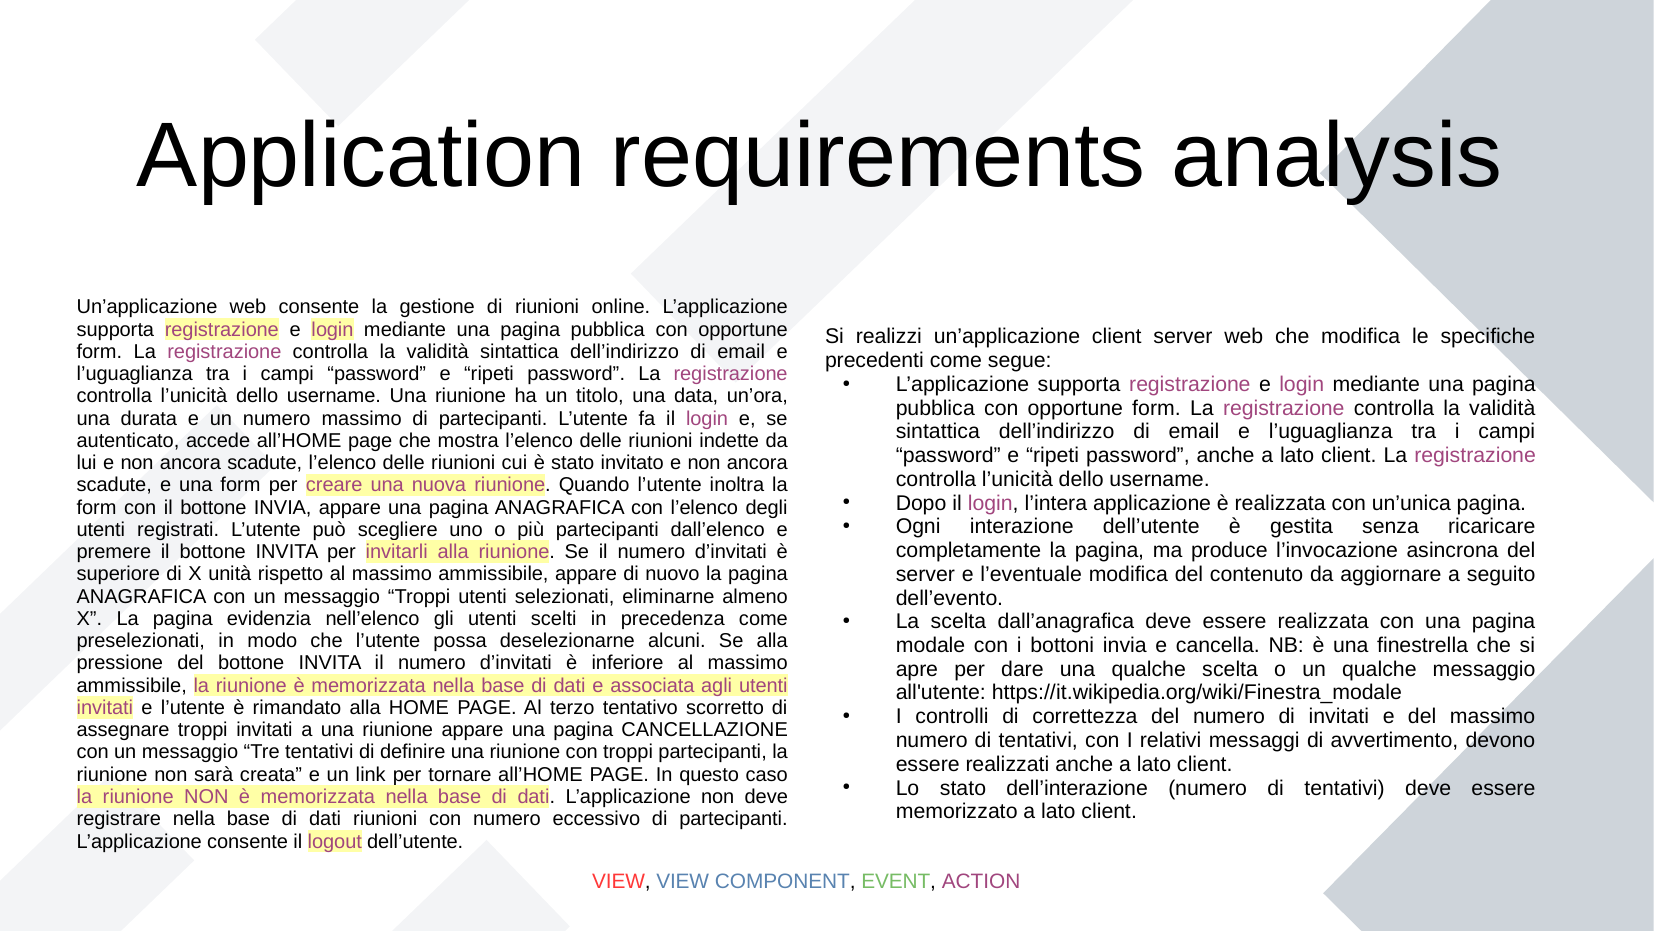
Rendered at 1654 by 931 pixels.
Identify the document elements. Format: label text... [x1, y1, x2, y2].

list Si realizzi un’applicazione client server web che modifica le specifiche precedenti come segue: L’applicazione supporta registrazione e login mediante una pagina pubblica con opportune form. La registrazione controlla la validità sintattica dell’indirizzo di email e l’uguaglianza tra i campi “password” e “ripeti password”, anche a lato client. La registrazione controlla l’unicità dello username. Dopo il login, l’intera applicazione è realizzata con un’unica pagina. Ogni interazione dell’utente è gestita senza ricaricare completamente la pagina, ma produce l’invocazione asincrona del server e l’eventuale modifica del contenuto da aggiornare a seguito dell’evento. La scelta dall’anagrafica deve essere realizzata con una pagina modale con i bottoni invia e cancella. NB: è una finestrella che si apre per dare una qualche scelta o un qualche messaggio all'utente: https://it.wikipedia.org/wiki/Finestra_modale I controlli di correttezza del numero di invitati e del massimo numero di tentativi, con I relativi messaggi di avvertimento, devono essere realizzati anche a lato client. Lo stato dell’interazione (numero di tentativi) deve essere memorizzato a lato client. [825, 285, 1536, 862]
list Un’applicazione web consente la gestione di riunioni online. L’applicazione supporta registrazione e login mediante una pagina pubblica con opportune form. La registrazione controlla la validità sintattica dell’indirizzo di email e l’uguaglianza tra i campi “password” e “ripeti password”. La registrazione controlla l’unicità dello username. Una riunione ha un titolo, una data, un’ora, una durata e un numero massimo di partecipanti. L’utente fa il login e, se autenticato, accede all’HOME page che mostra l’elenco delle riunioni indette da lui e non ancora scadute, l’elenco delle riunioni cui è stato invitato e non ancora scadute, e una form per creare una nuova riunione. Quando l’utente inoltra la form con il bottone INVIA, appare una pagina ANAGRAFICA con l’elenco degli utenti registrati. L’utente può scegliere uno o più partecipanti dall’elenco e premere il bottone INVITA per invitarli alla riunione. Se il numero d’invitati è superiore di X unità rispetto al massimo ammissibile, appare di nuovo la pagina ANAGRAFICA con un messaggio “Troppi utenti selezionati, eliminarne almeno X”. La pagina evidenzia nell’elenco gli utenti scelti in precedenza come preselezionati, in modo che l’utente possa deselezionarne alcuni. Se alla pressione del bottone INVITA il numero d’invitati è inferiore al massimo ammissibile, la riunione è memorizzata nella base di dati e associata agli utenti invitati e l’utente è rimandato alla HOME PAGE. Al terzo tentativo scorretto di assegnare troppi invitati a una riunione appare una pagina CANCELLAZIONE con un messaggio “Tre tentativi di definire una riunione con troppi partecipanti, la riunione non sarà creata” e un link per tornare all’HOME PAGE. In questo caso la riunione NON è memorizzata nella base di dati. L’applicazione non deve registrare nella base di dati riunioni con numero eccessivo di partecipanti. L’applicazione consente il logout dell’utente. [76, 285, 788, 862]
text_box VIEW, VIEW COMPONENT, EVENT, ACTION [74, 862, 1538, 901]
title Application requirements analysis [76, 0, 1565, 428]
